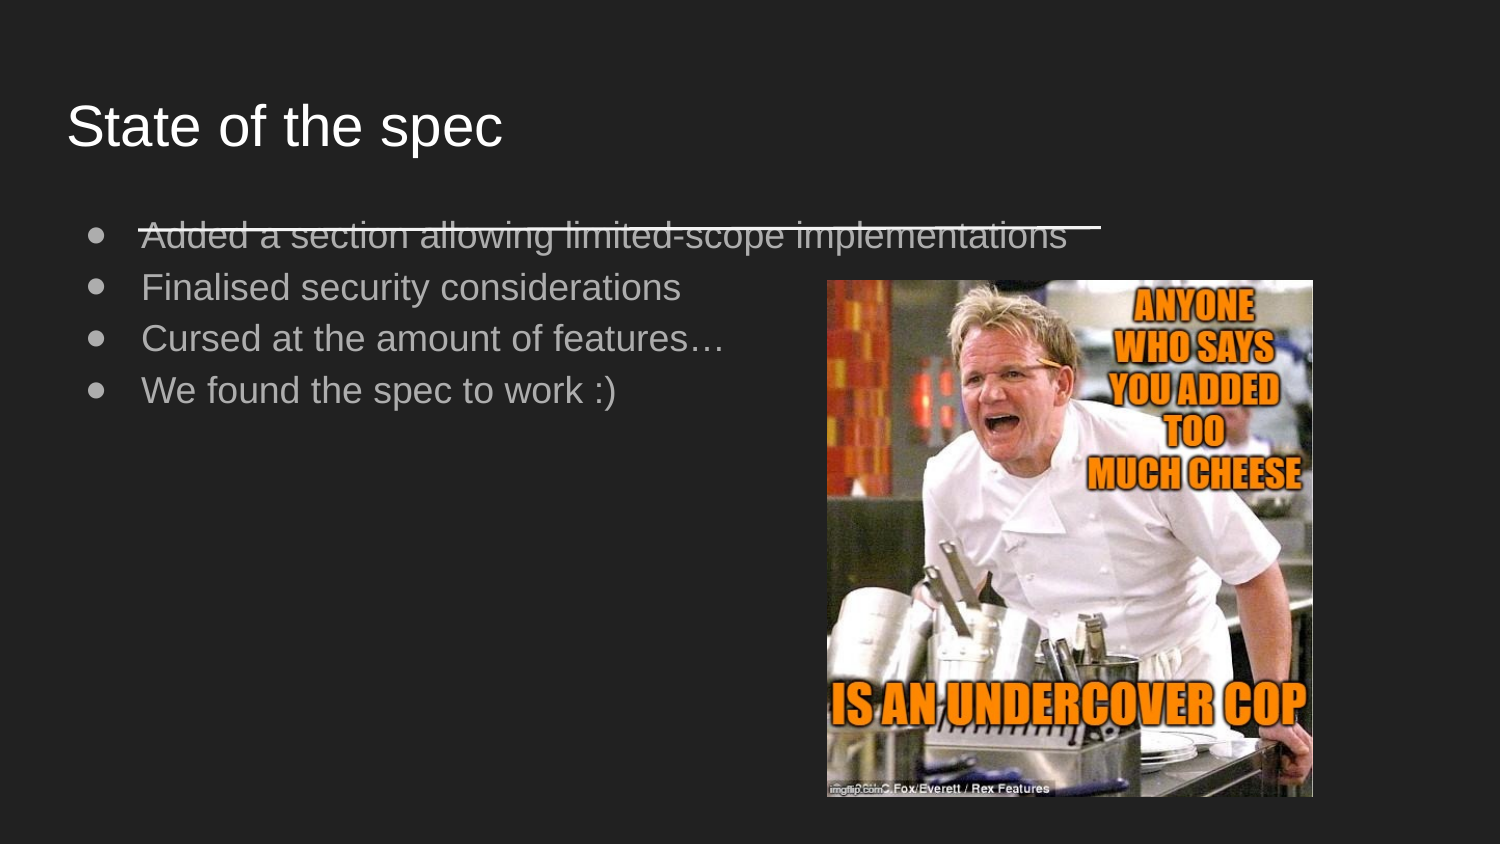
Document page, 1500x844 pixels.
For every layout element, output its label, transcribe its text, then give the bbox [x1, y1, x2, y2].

title State of the spec [51, 72, 1449, 167]
picture [827, 280, 1313, 797]
list Added a section allowing limited-scope implementations Finalised security considerations Cursed at the amount of features… We found the spec to work :) [51, 189, 1449, 750]
